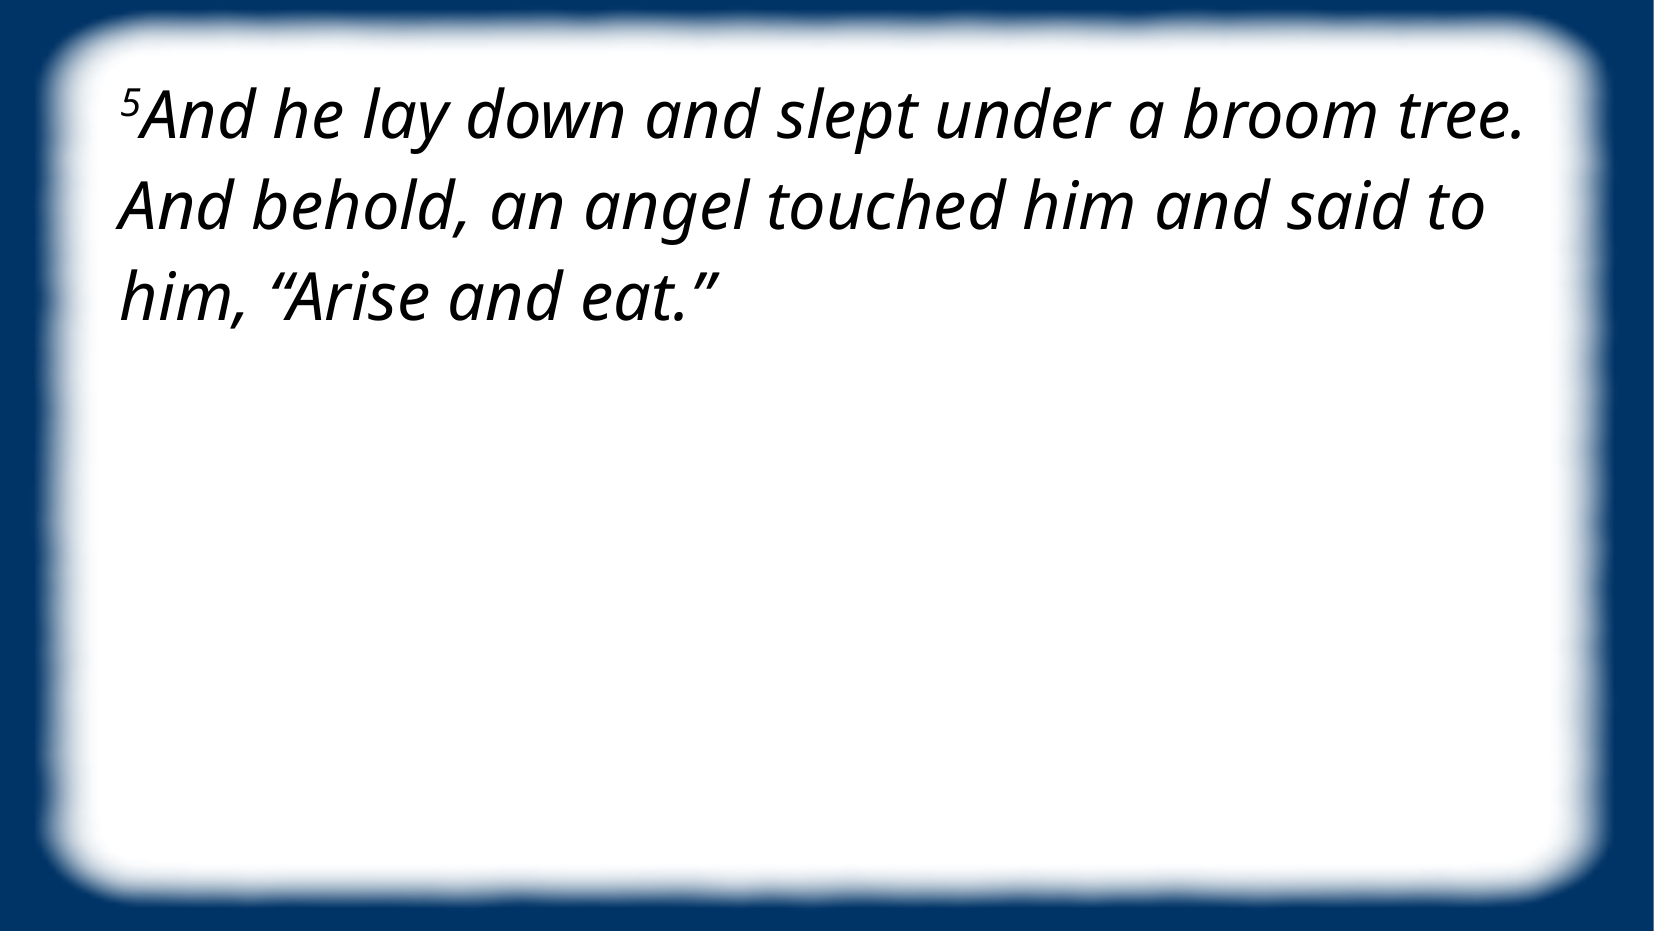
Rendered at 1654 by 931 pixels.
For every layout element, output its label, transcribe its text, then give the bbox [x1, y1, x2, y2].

picture [0, 0, 1654, 931]
text_box 5And he lay down and slept under a broom tree. And behold, an angel touched him and said to him, “Arise and eat.” [105, 60, 1546, 342]
